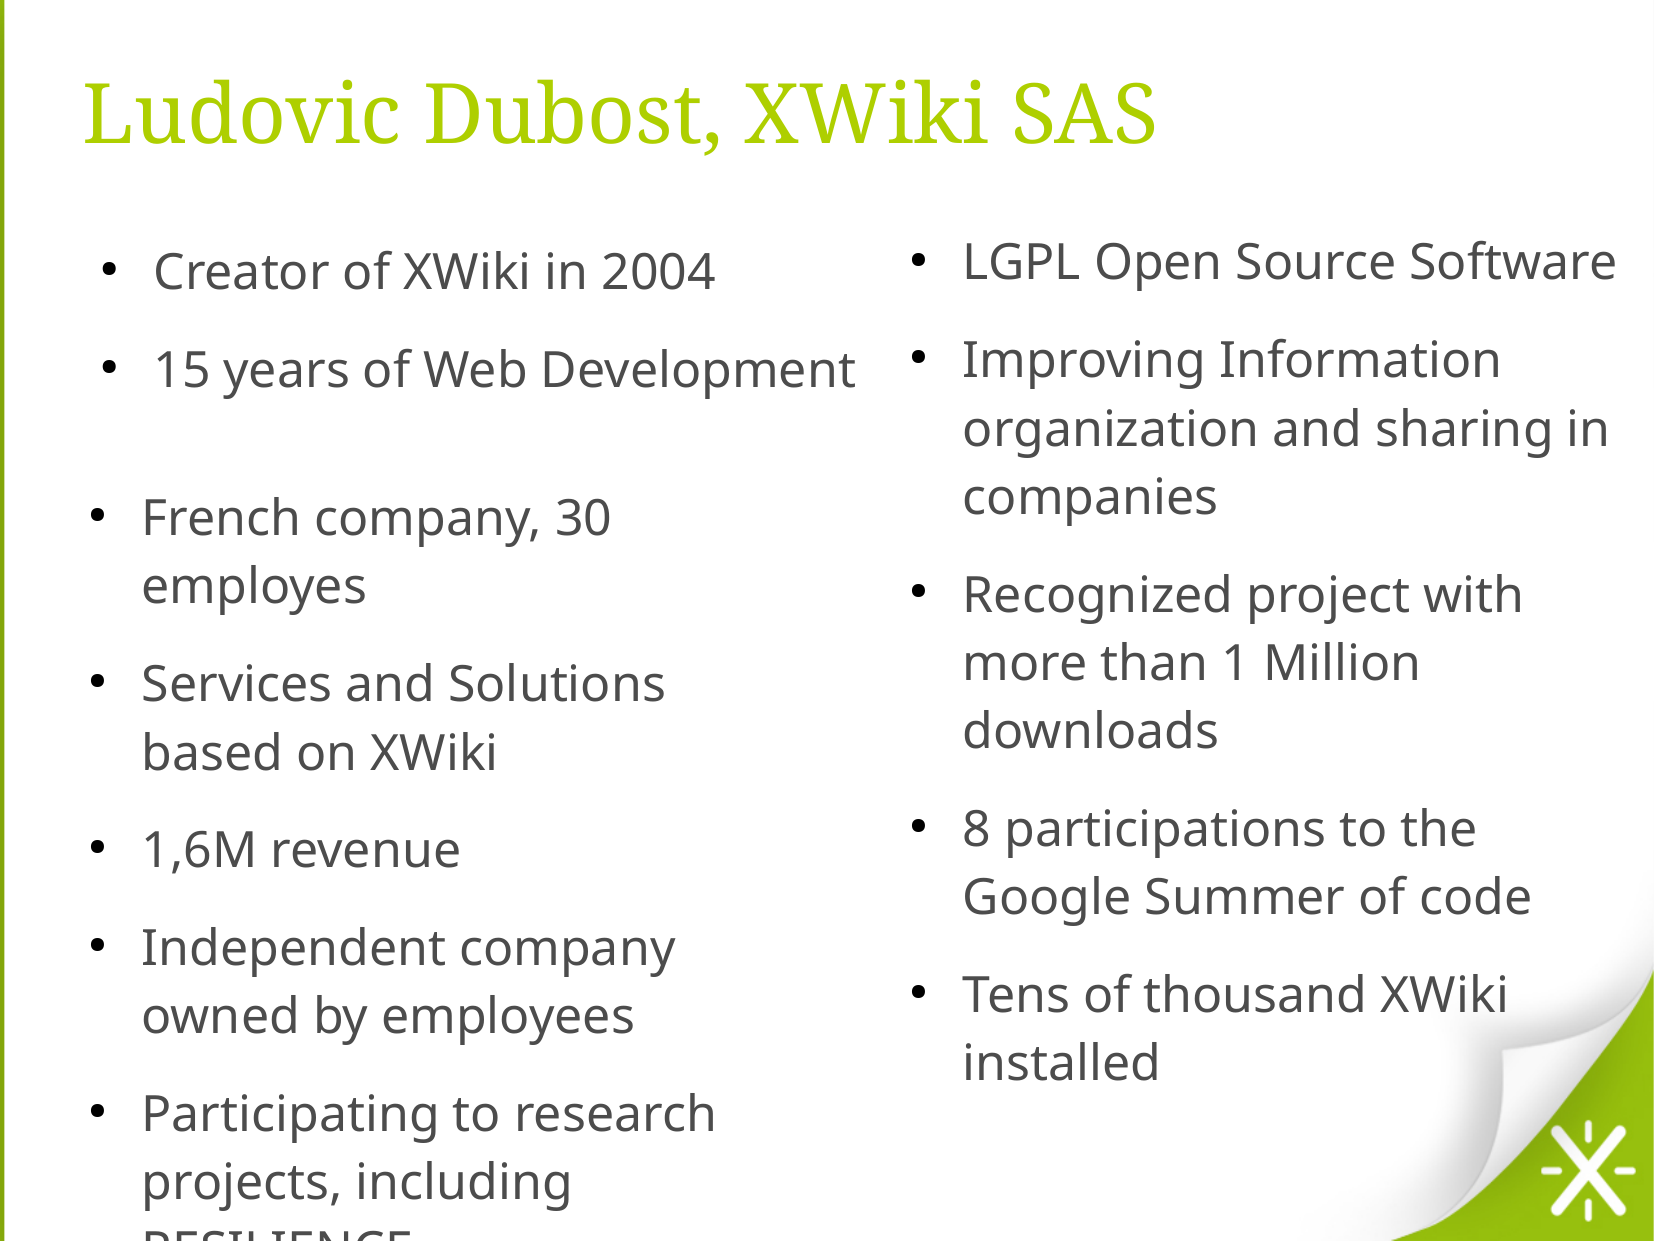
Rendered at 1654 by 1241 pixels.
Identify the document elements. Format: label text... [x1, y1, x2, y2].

picture [0, 0, 1654, 1241]
title Ludovic Dubost, XWiki SAS [82, 8, 1571, 216]
list Creator of XWiki in 2004 15 years of Web Development [82, 236, 1518, 473]
list LGPL Open Source Software Improving Information organization and sharing in companies Recognized project with more than 1 Million downloads 8 participations to the Google Summer of code Tens of thousand XWiki installed [891, 226, 1619, 1070]
list French company, 30 employes Services and Solutions based on XWiki 1,6M revenue Independent company owned by employees Participating to research projects, including RESILIENCE [70, 482, 819, 1123]
picture [150, 1235, 164, 1241]
